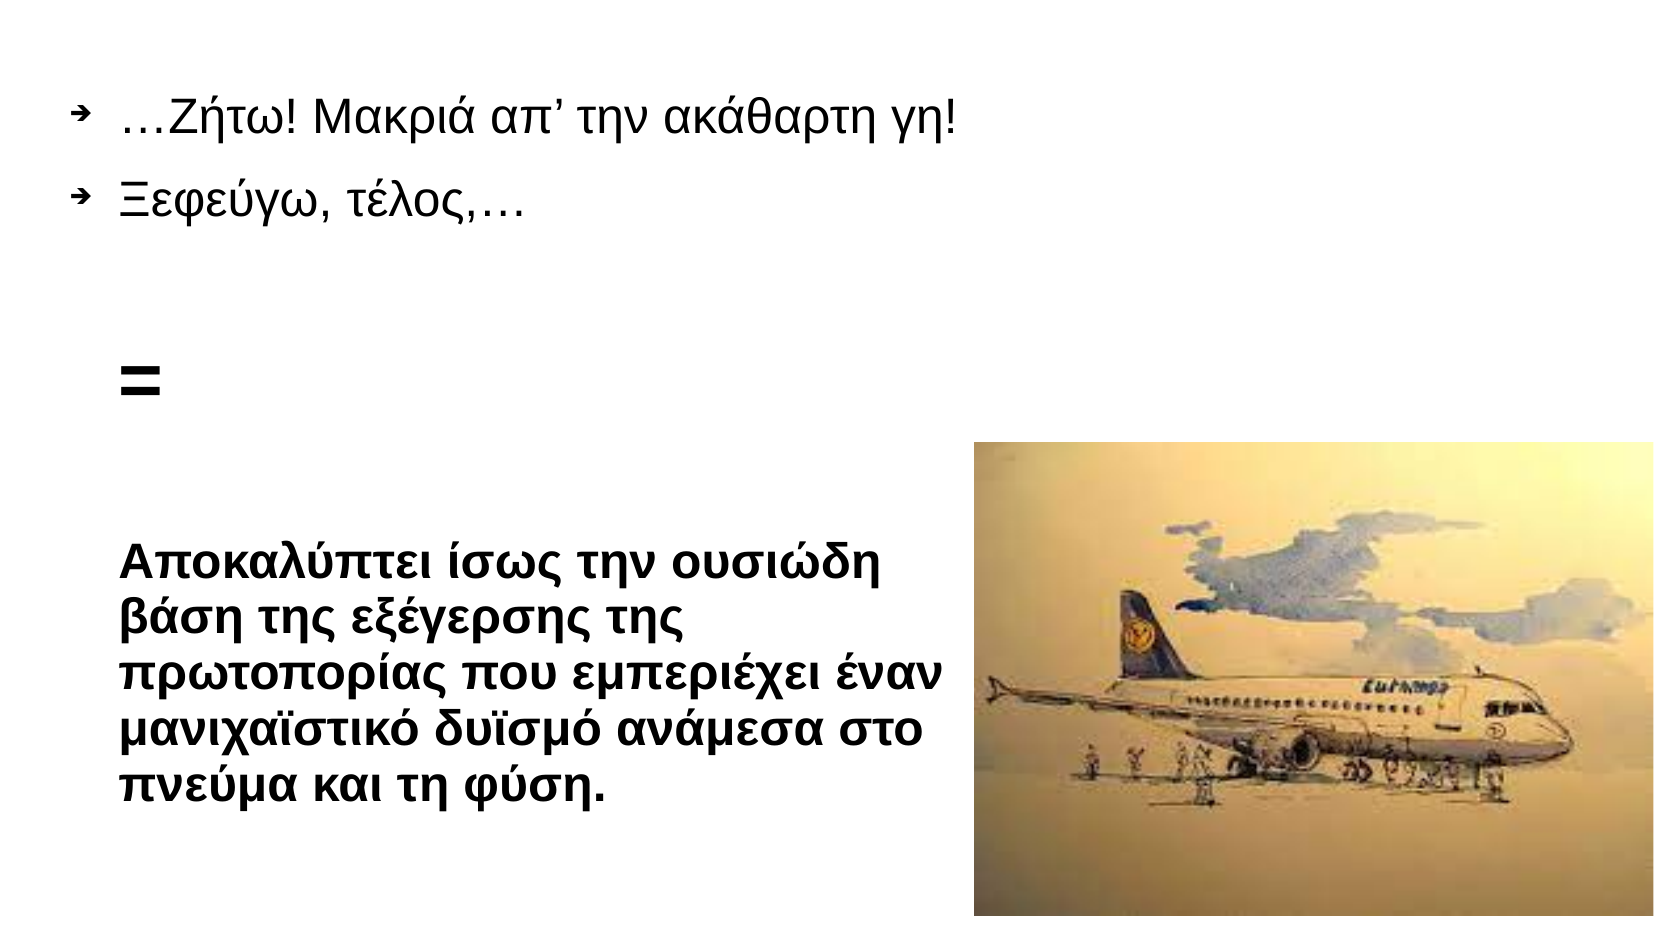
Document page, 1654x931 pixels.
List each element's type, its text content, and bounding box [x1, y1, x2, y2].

picture [974, 442, 1654, 916]
list …Ζήτω! Μακριά απ’ την ακάθαρτη γη! Ξεφεύγω, τέλος,… = Αποκαλύπτει ίσως την ουσιώδη βάση της εξέγερσης της πρωτοπορίας που εμπεριέχει έναν μανιχαϊστικό δυϊσμό ανάμεσα στο πνεύμα και τη φύση. [53, 88, 975, 857]
